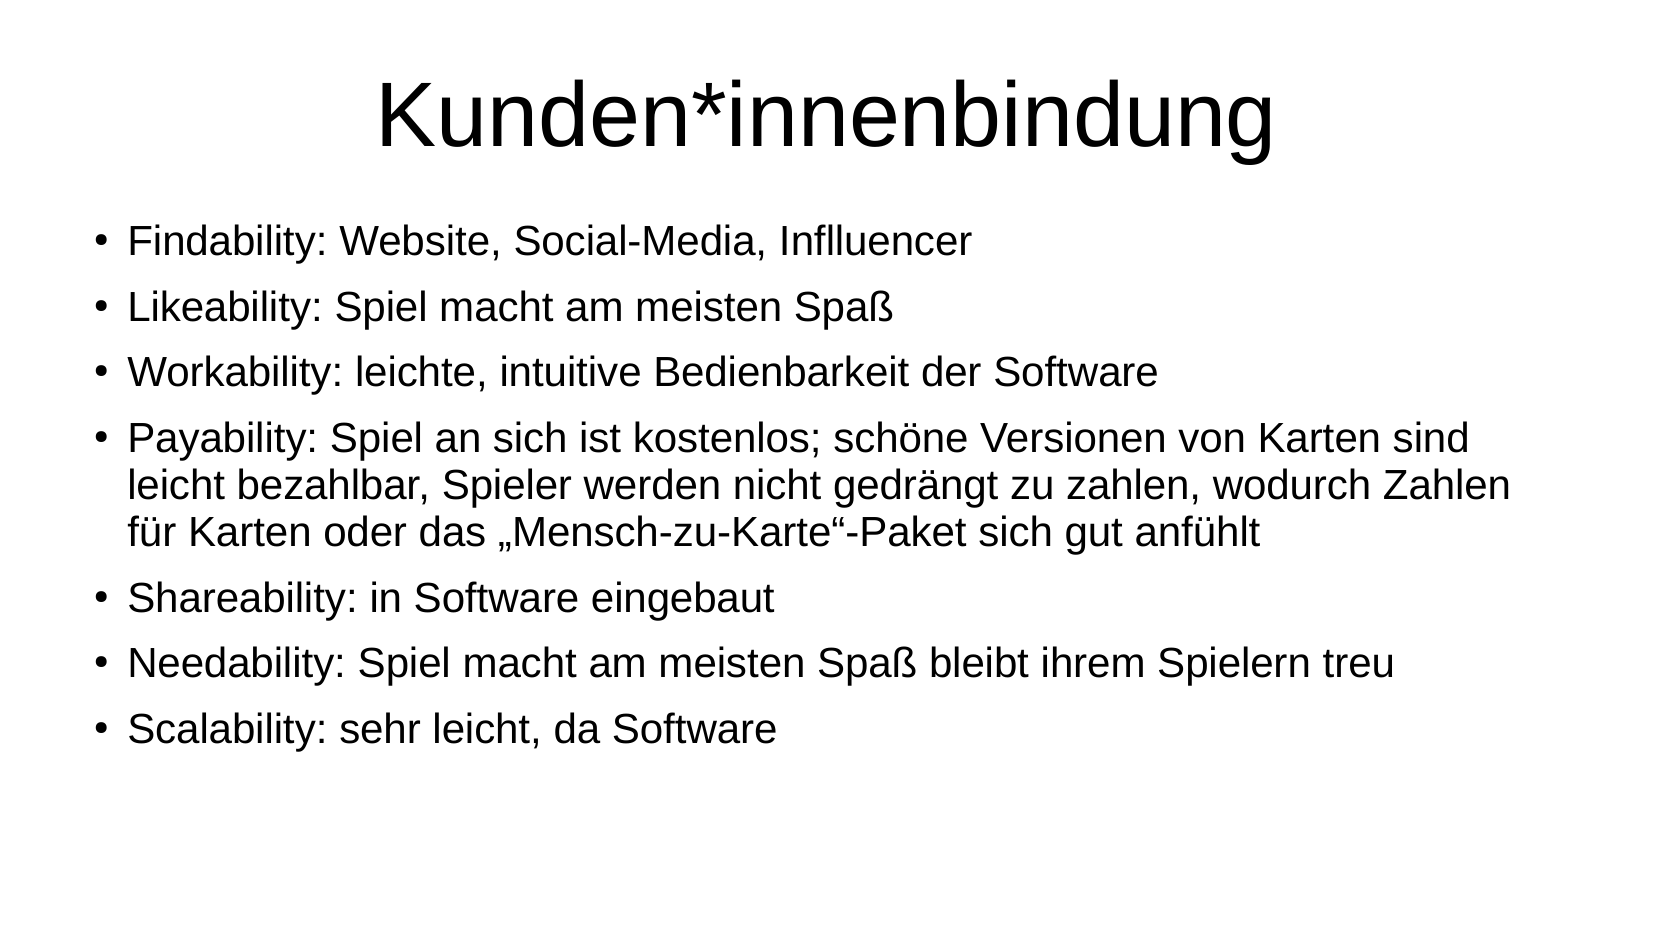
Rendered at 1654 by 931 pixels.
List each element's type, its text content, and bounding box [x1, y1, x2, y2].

list Findability: Website, Social-Media, Inflluencer Likeability: Spiel macht am meisten Spaß Workability: leichte, intuitive Bedienbarkeit der Software Payability: Spiel an sich ist kostenlos; schöne Versionen von Karten sind leicht bezahlbar, Spieler werden nicht gedrängt zu zahlen, wodurch Zahlen für Karten oder das „Mensch-zu-Karte“-Paket sich gut anfühlt Shareability: in Software eingebaut Needability: Spiel macht am meisten Spaß bleibt ihrem Spielern treu Scalability: sehr leicht, da Software [82, 217, 1571, 758]
title Kunden*innenbindung [82, 37, 1571, 193]
